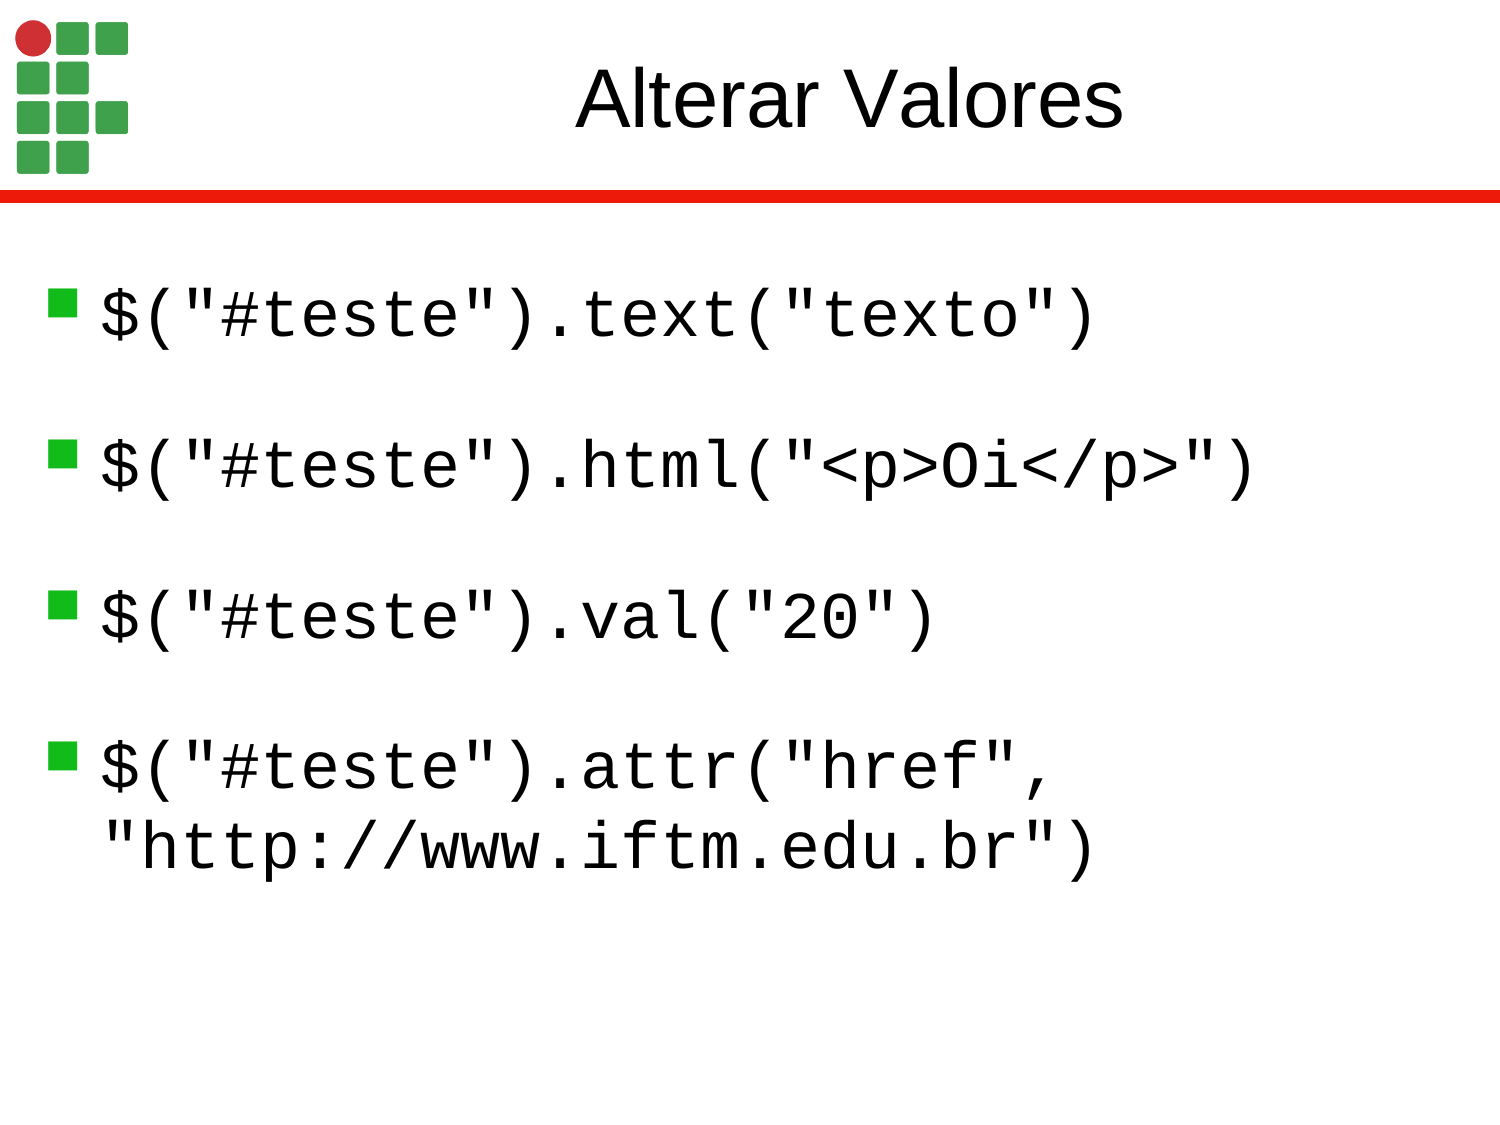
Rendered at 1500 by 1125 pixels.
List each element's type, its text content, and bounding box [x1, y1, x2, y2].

picture [14, 16, 130, 178]
list $("#teste").text(″texto″) $("#teste").html(″<p>Oi</p>″) $("#teste").val(″20″) $("#teste").attr("href", ″http://www.iftm.edu.br″) [29, 207, 1471, 1087]
title Alterar Valores [230, 0, 1471, 202]
